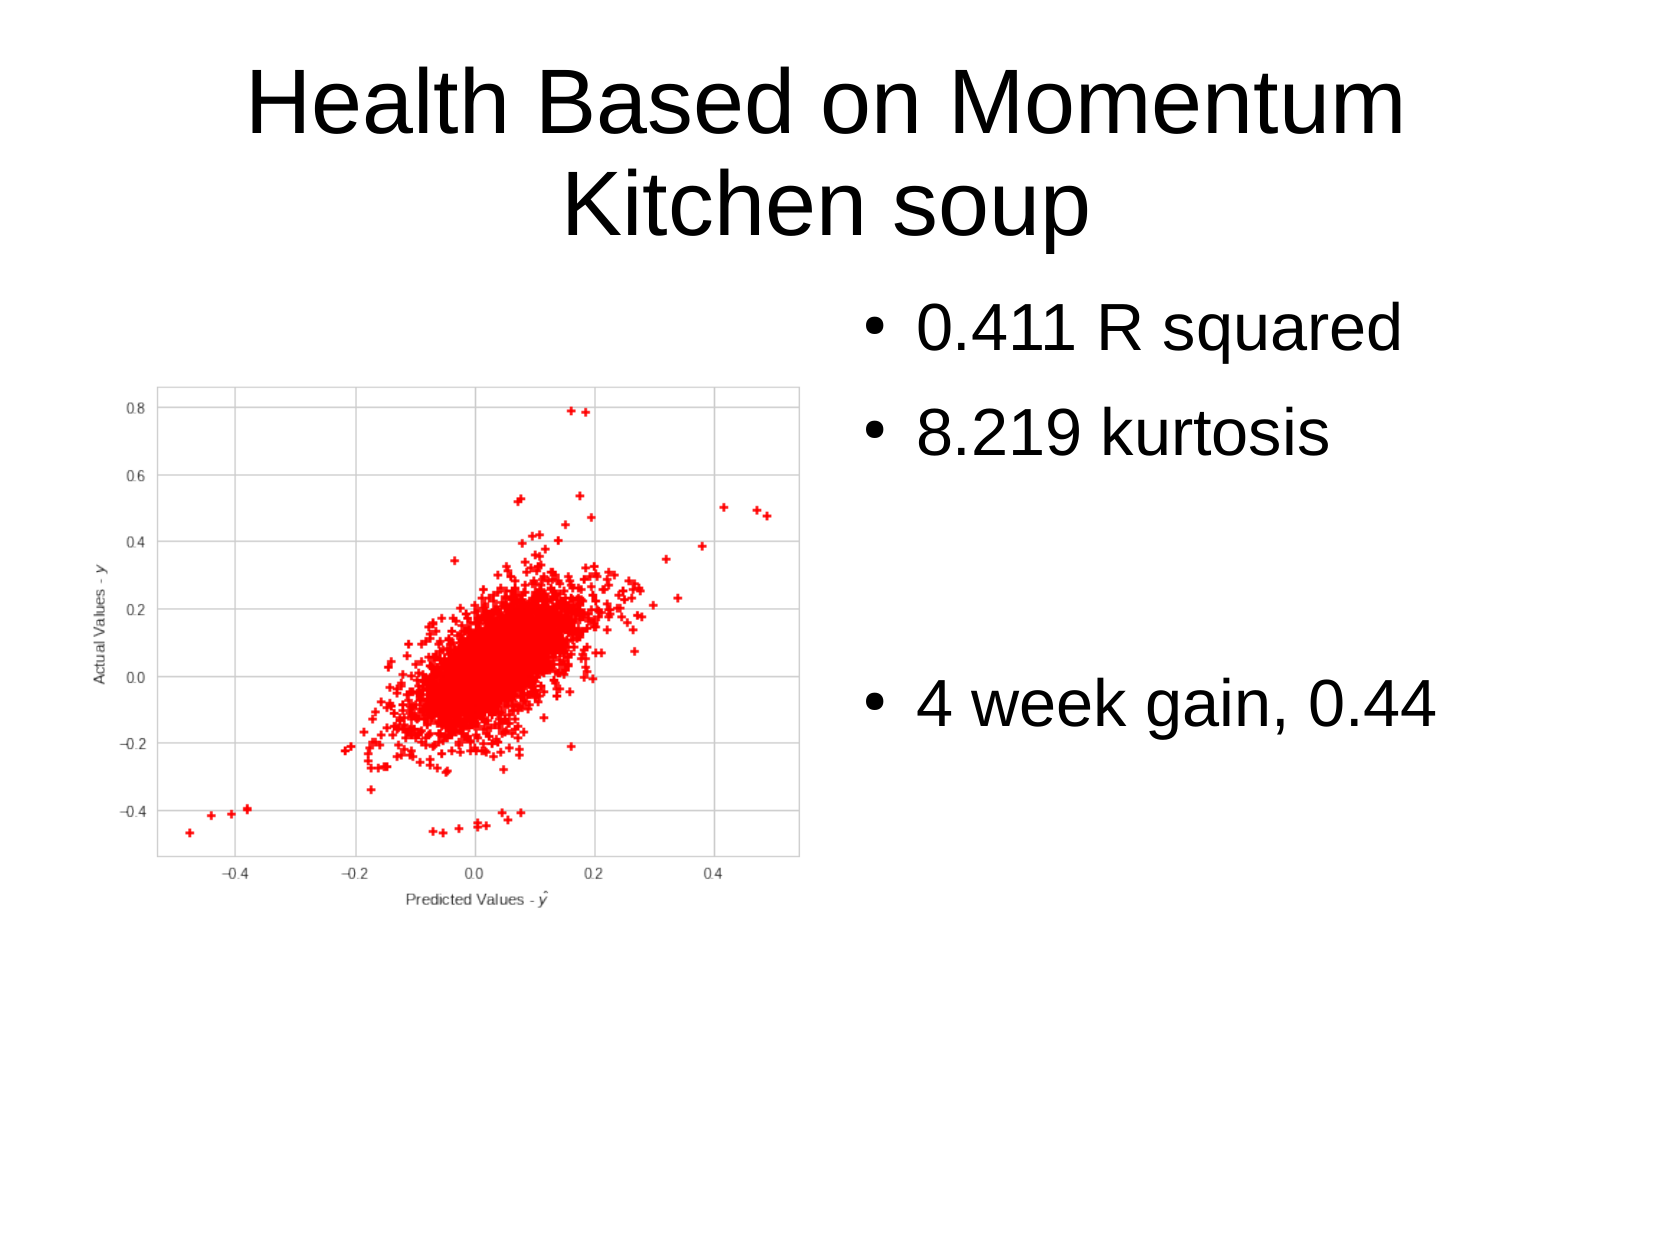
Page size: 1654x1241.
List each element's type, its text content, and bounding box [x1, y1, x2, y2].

list 4 week gain, 0.44 [845, 665, 1572, 1009]
picture [82, 378, 809, 921]
title Health Based on Momentum Kitchen soup [82, 49, 1571, 257]
list 0.411 R squared 8.219 kurtosis [845, 290, 1572, 634]
